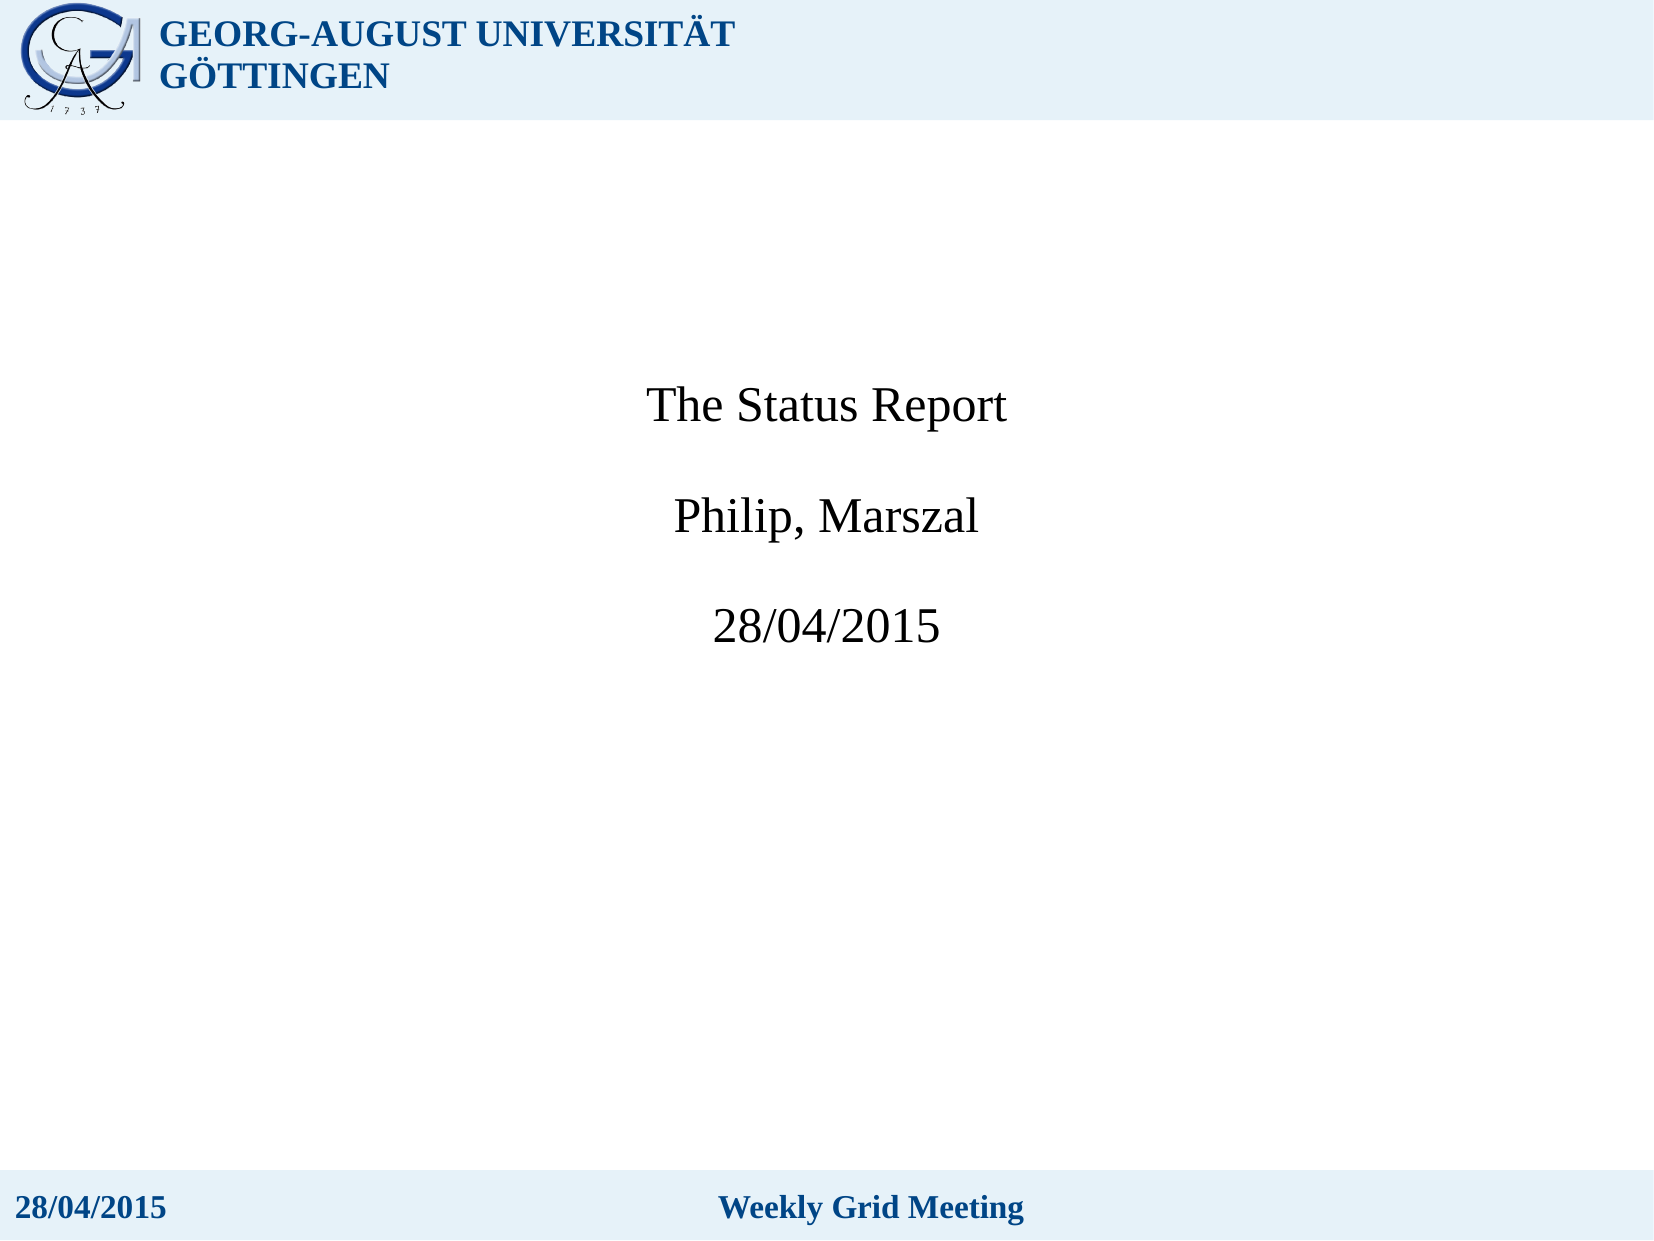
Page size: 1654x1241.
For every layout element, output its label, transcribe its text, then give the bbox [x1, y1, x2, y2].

text_box The Status Report Philip, Marszal 28/04/2015 [0, 369, 1654, 778]
text_box Weekly Grid Meeting [212, 1181, 1531, 1236]
text_box [0, 1170, 1654, 1241]
text_box GEORG-AUGUST UNIVERSITÄT GÖTTINGEN [144, 5, 790, 105]
text_box 28/04/2015 [0, 1181, 211, 1236]
text_box [151, 0, 1654, 121]
picture [3, 0, 151, 121]
